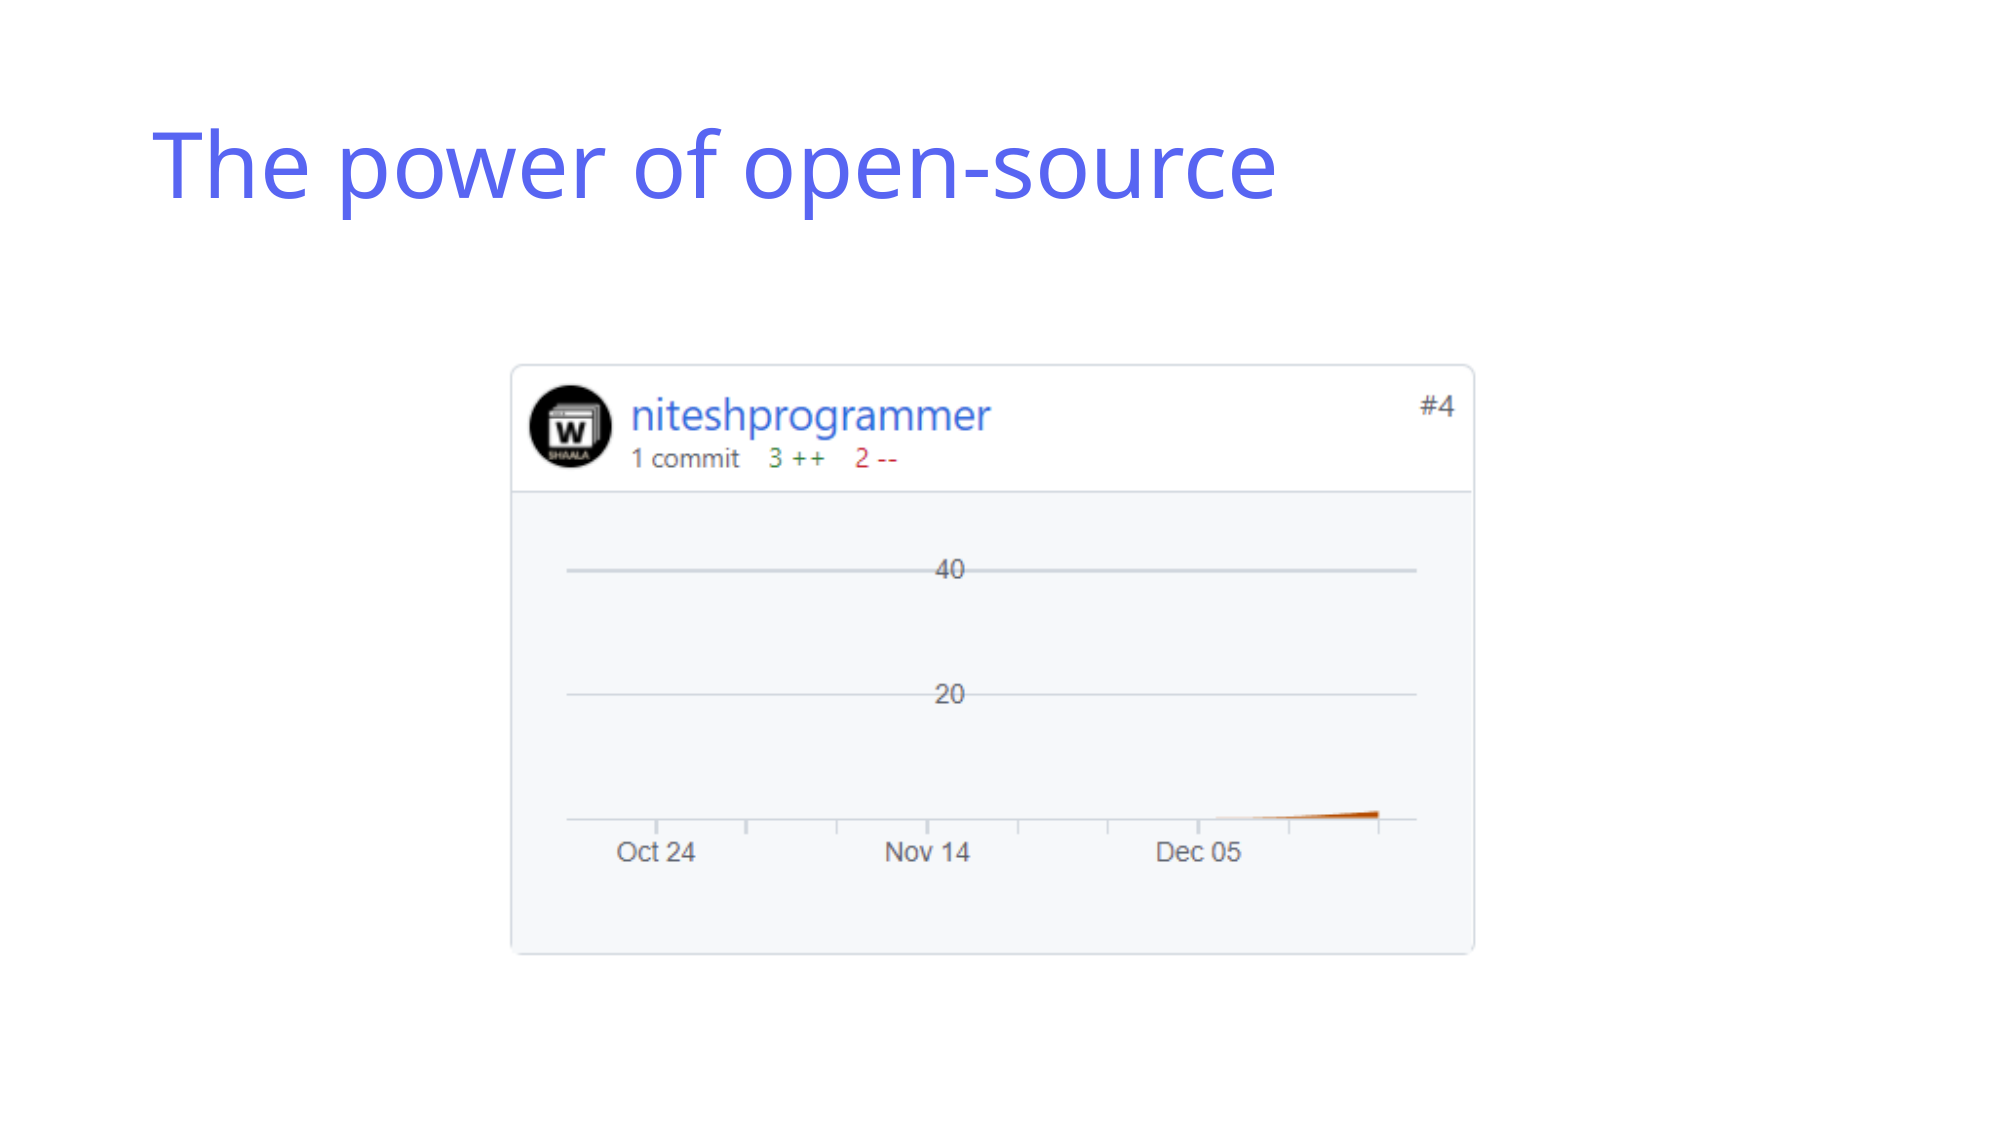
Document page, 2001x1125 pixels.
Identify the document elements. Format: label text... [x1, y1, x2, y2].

picture [497, 343, 1503, 975]
title The power of open-source [137, 59, 1863, 278]
